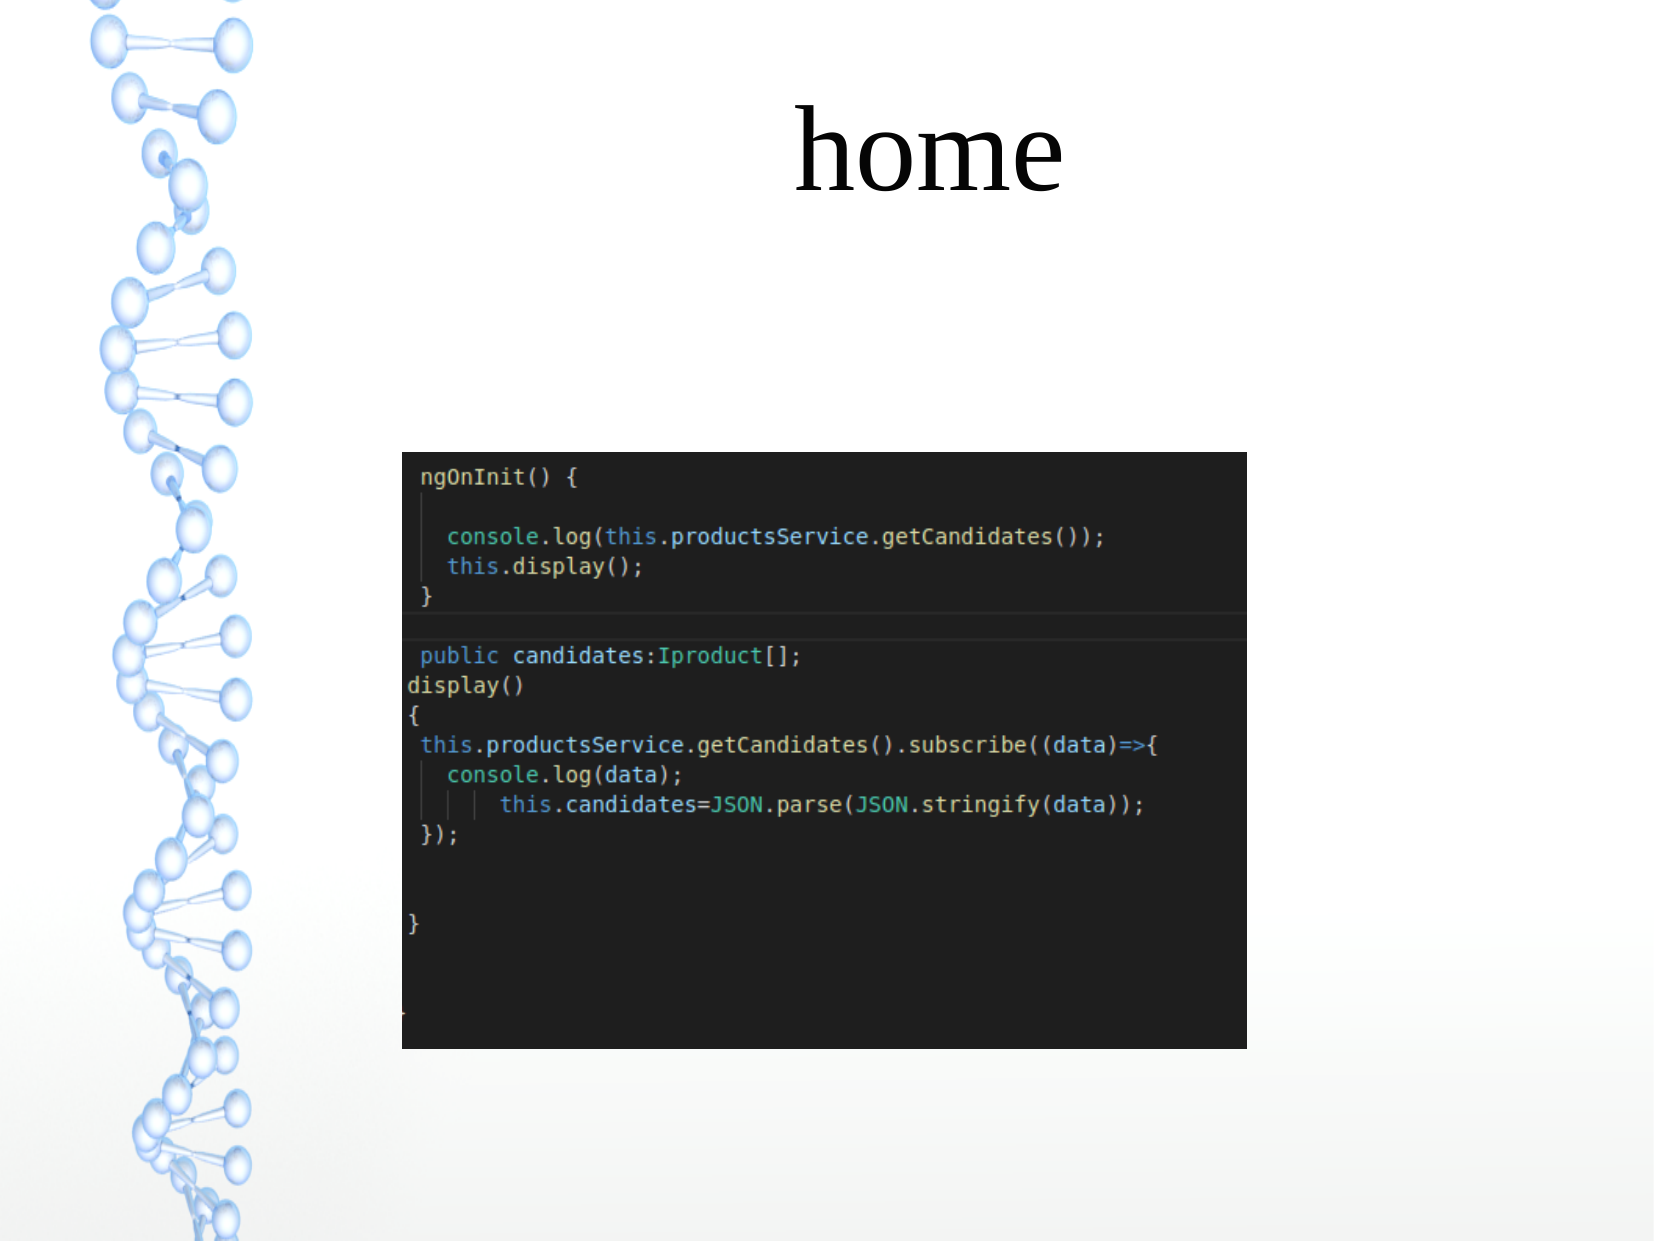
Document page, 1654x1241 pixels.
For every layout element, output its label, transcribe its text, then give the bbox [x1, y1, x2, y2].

picture [0, 0, 1654, 1241]
title home [265, 47, 1595, 252]
